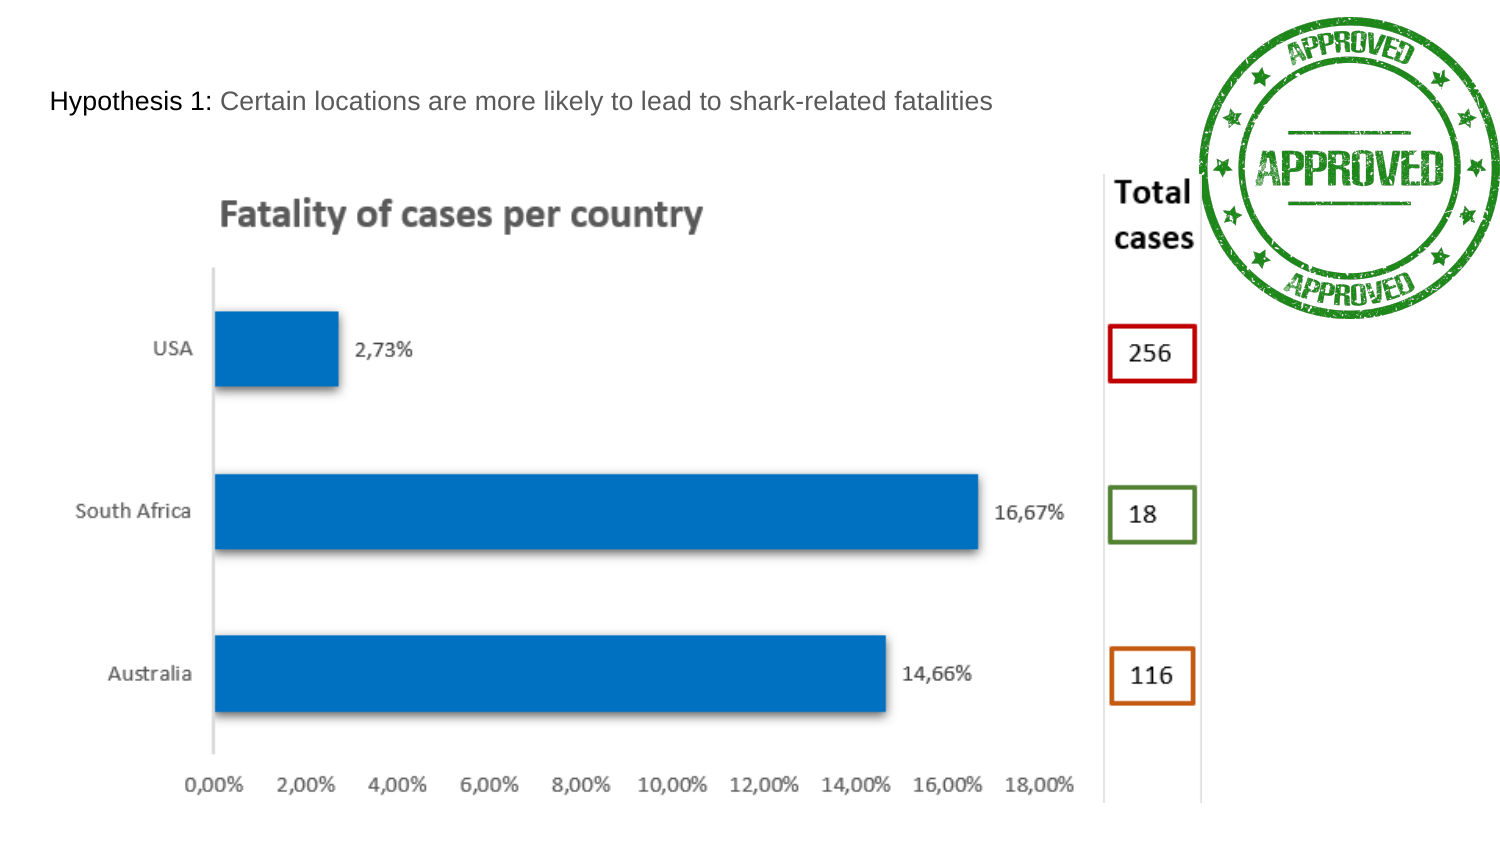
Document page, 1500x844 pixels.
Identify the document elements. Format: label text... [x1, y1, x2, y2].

picture [73, 17, 1500, 803]
title Hypothesis 1: Certain locations are more likely to lead to shark-related fatalities [34, 68, 1199, 163]
